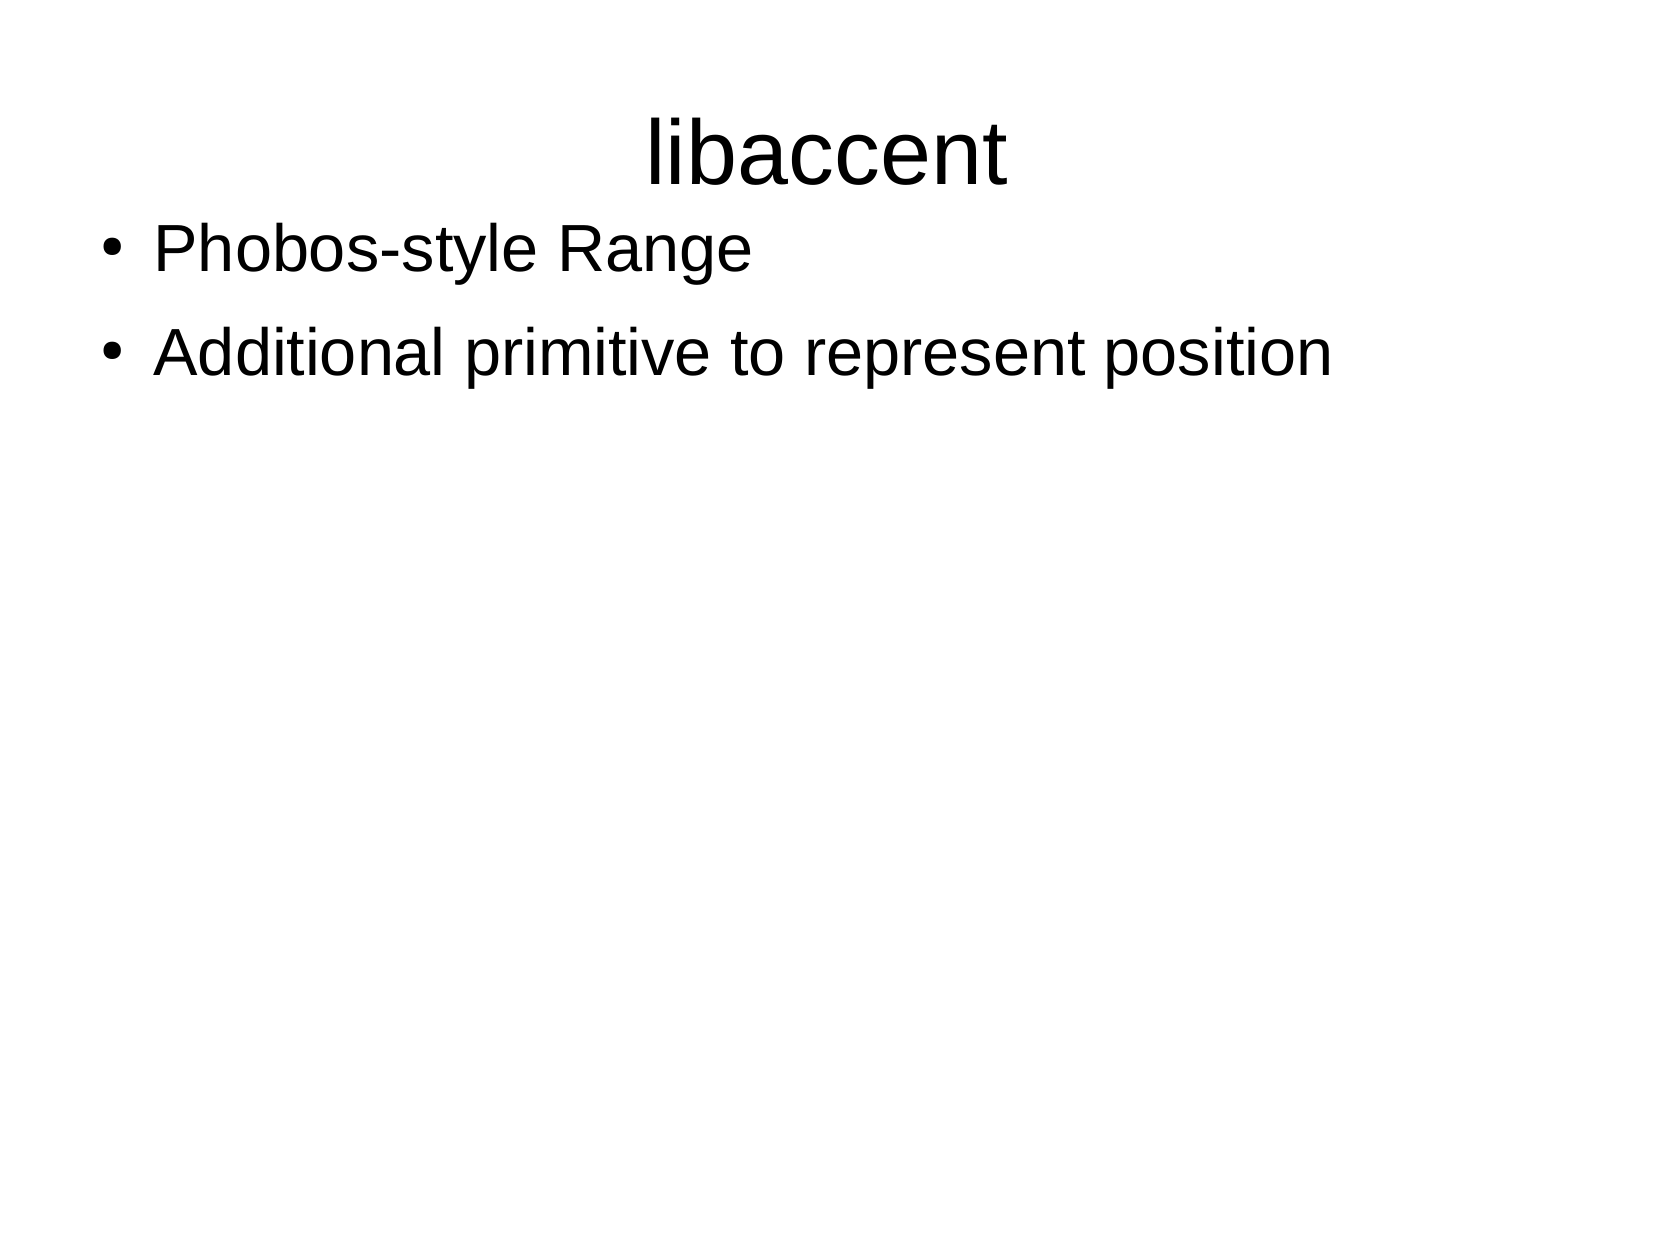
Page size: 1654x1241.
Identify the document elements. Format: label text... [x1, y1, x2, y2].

title libaccent [82, 49, 1571, 210]
list Phobos-style Range Additional primitive to represent position [82, 210, 1571, 931]
